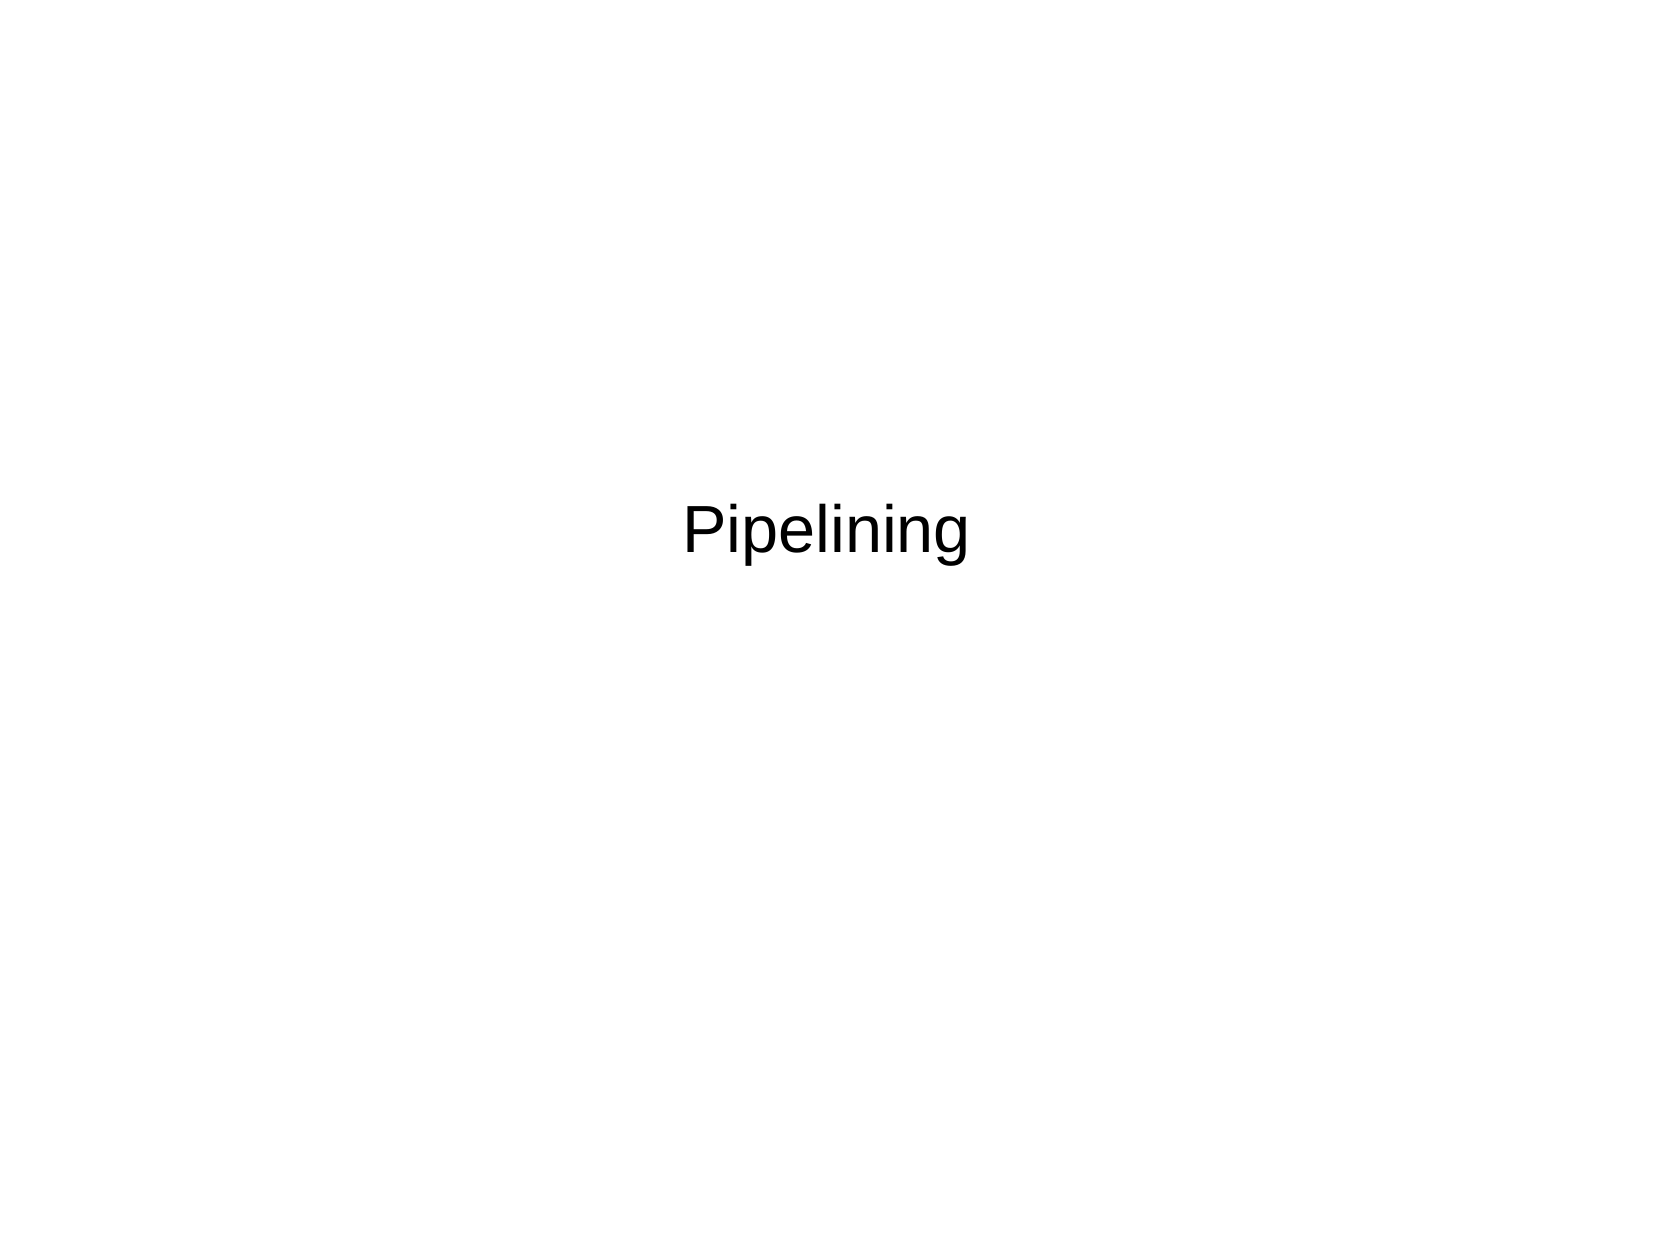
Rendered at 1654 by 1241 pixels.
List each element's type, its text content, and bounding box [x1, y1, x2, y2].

subtitle Pipelining [82, 49, 1571, 1010]
